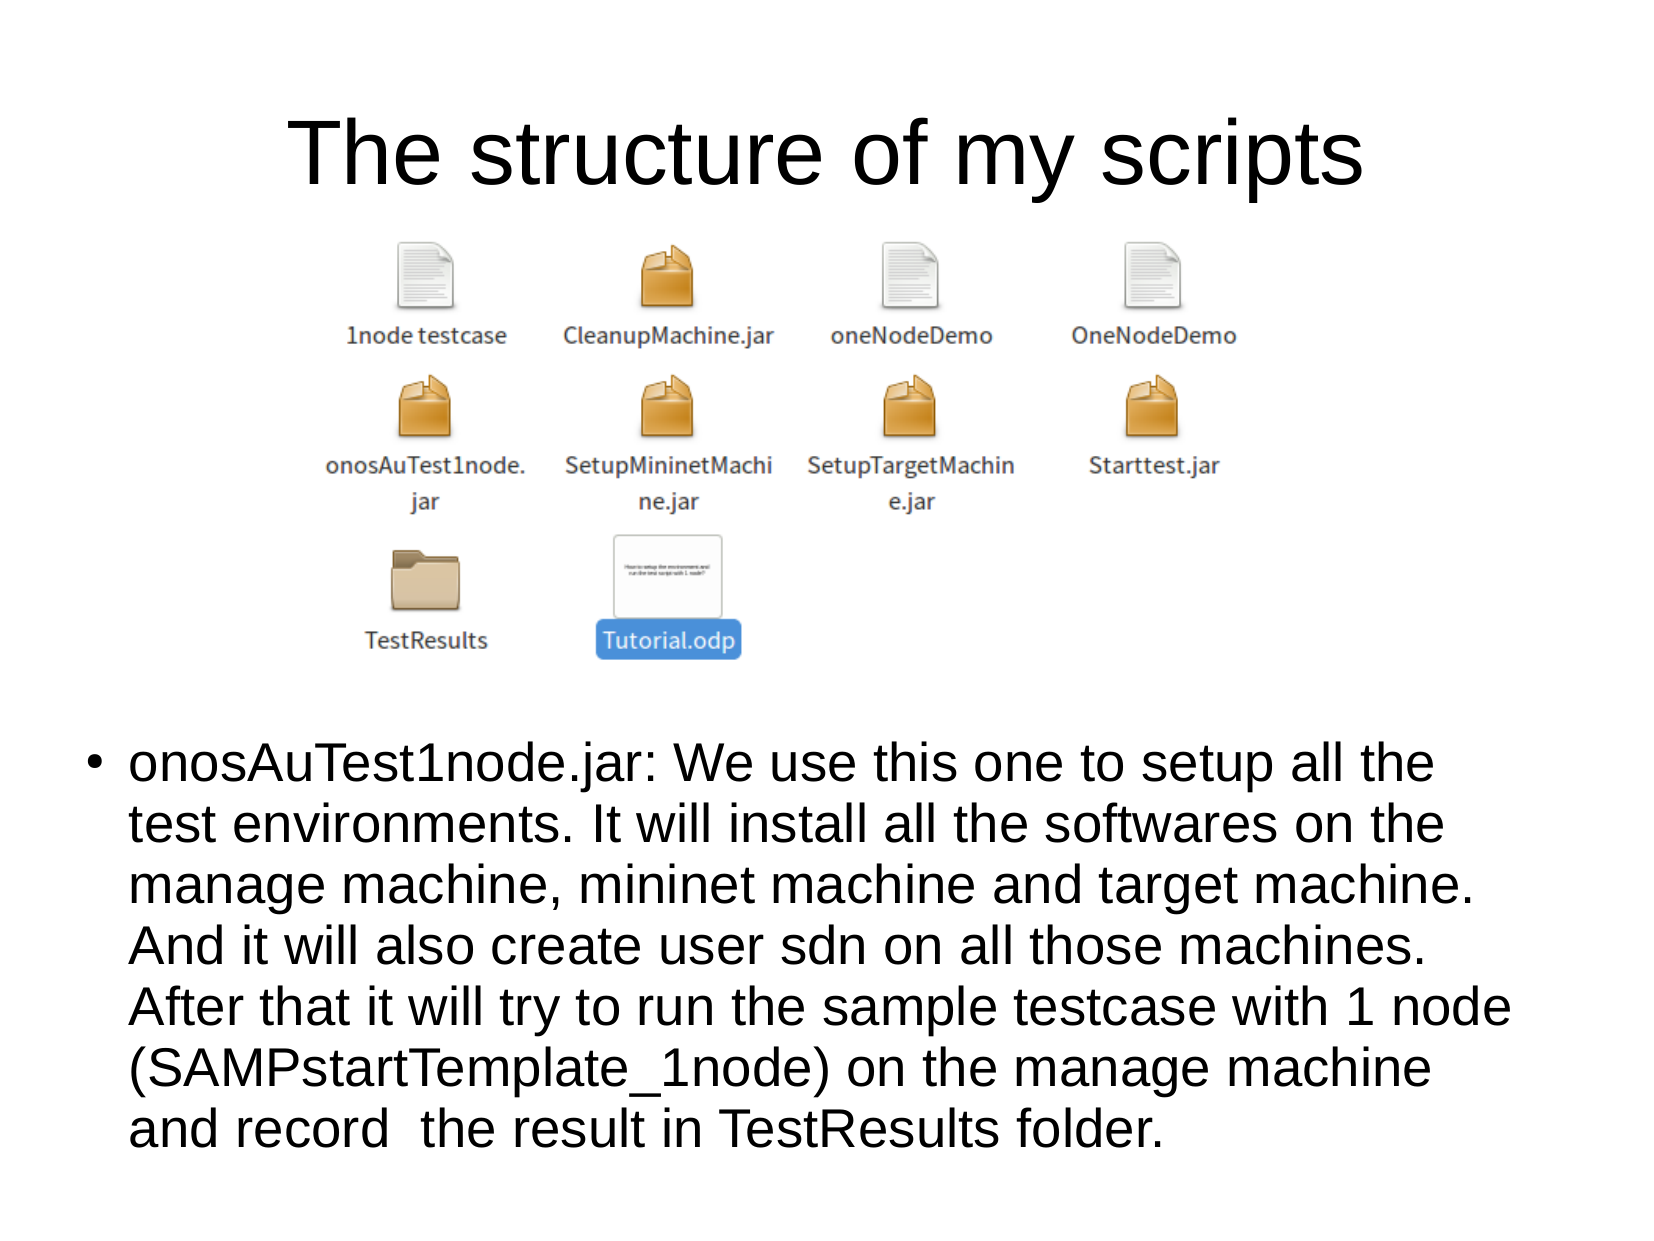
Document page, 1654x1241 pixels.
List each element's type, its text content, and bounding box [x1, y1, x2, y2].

list onosAuTest1node.jar: We use this one to setup all the test environments. It will install all the softwares on the manage machine, mininet machine and target machine. And it will also create user sdn on all those machines. After that it will try to run the sample testcase with 1 node (SAMPstartTemplate_1node) on the manage machine and record the result in TestResults folder. [70, 732, 1524, 1170]
picture [321, 236, 1264, 674]
title The structure of my scripts [82, 49, 1571, 257]
